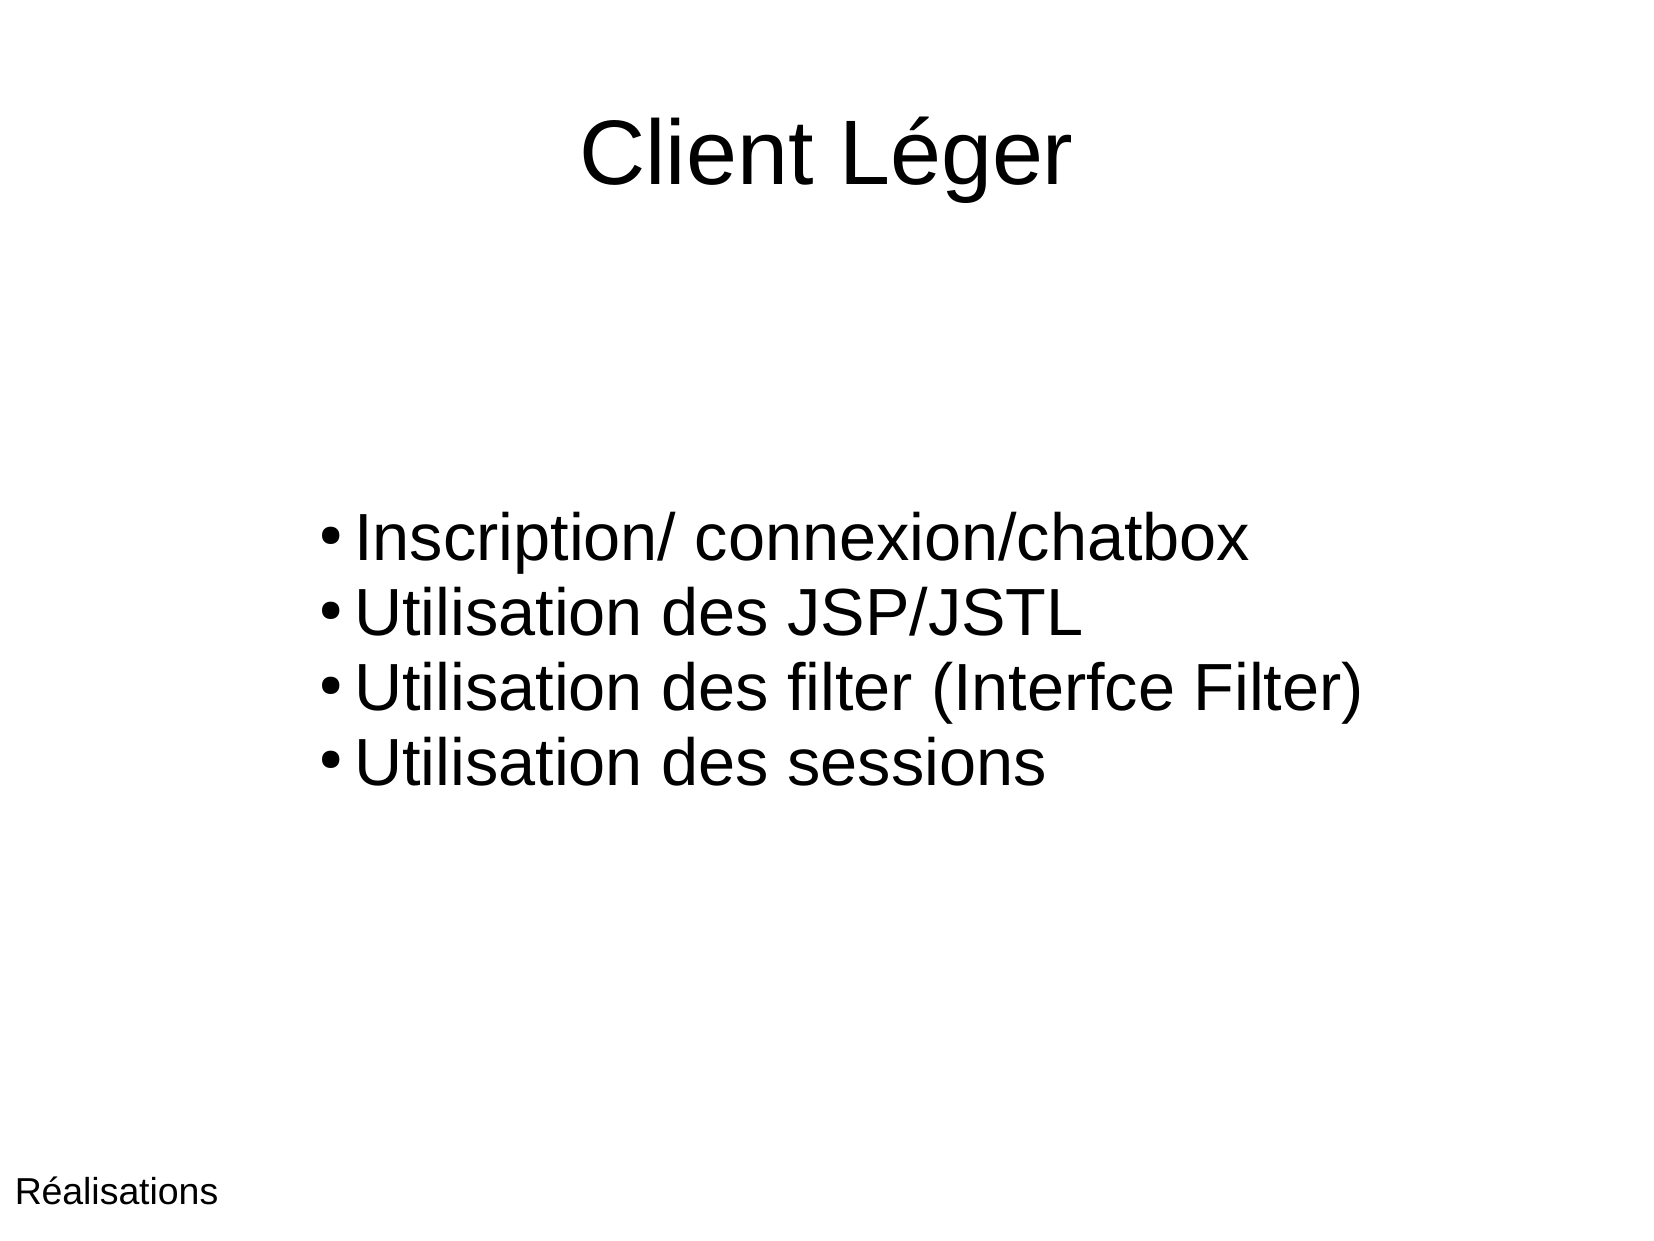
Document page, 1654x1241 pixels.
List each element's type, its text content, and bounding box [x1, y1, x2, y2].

subtitle Inscription/ connexion/chatbox Utilisation des JSP/JSTL Utilisation des filter (Interfce Filter) Utilisation des sessions [318, 290, 1453, 1010]
text_box Réalisations [0, 1145, 875, 1238]
title Client Léger [82, 49, 1571, 257]
